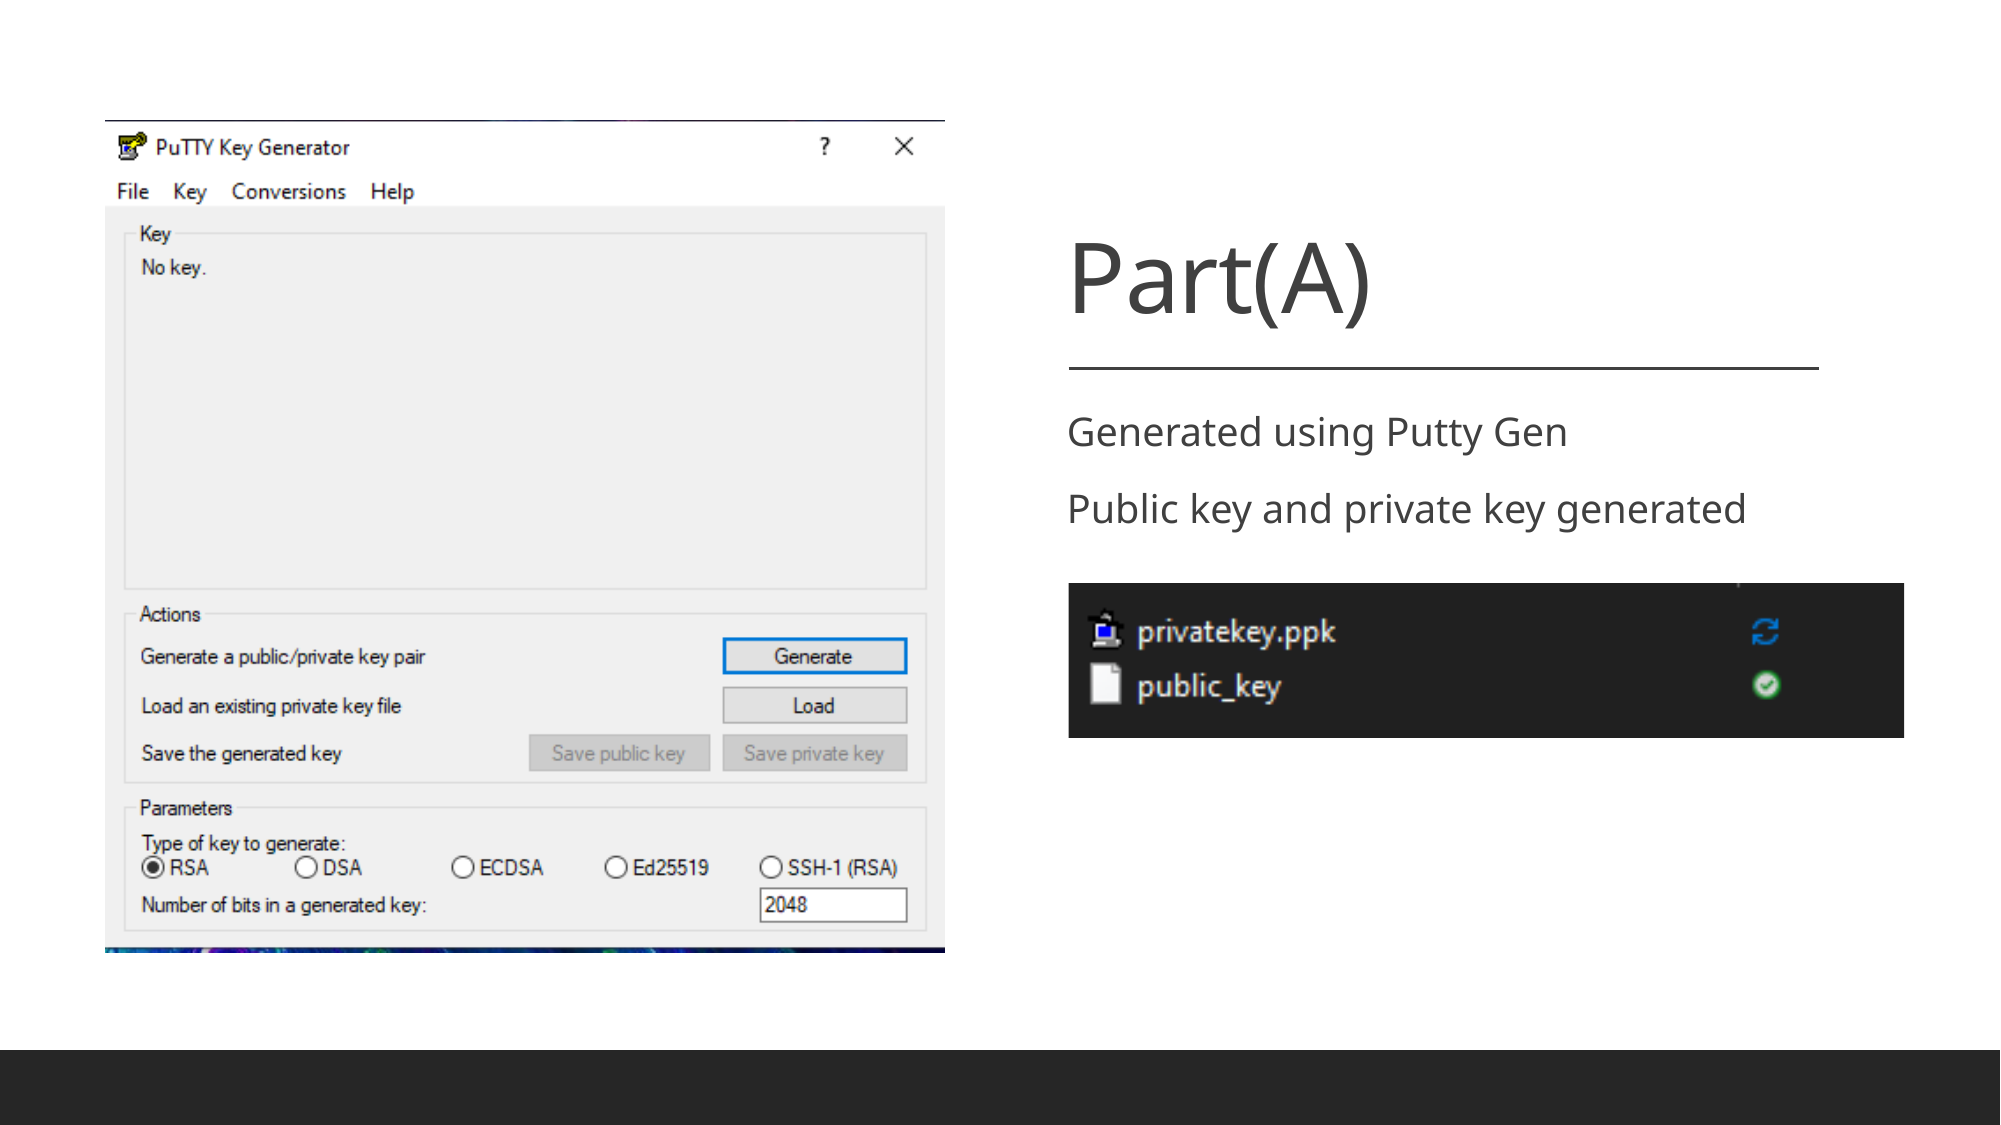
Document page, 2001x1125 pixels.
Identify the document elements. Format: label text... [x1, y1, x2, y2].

list Generated using Putty Gen Public key and private key generated [1051, 394, 1893, 963]
text_box [0, 0, 2000, 1125]
picture [1068, 583, 1905, 738]
title Part(A) [1051, 104, 1893, 343]
picture [105, 120, 945, 953]
